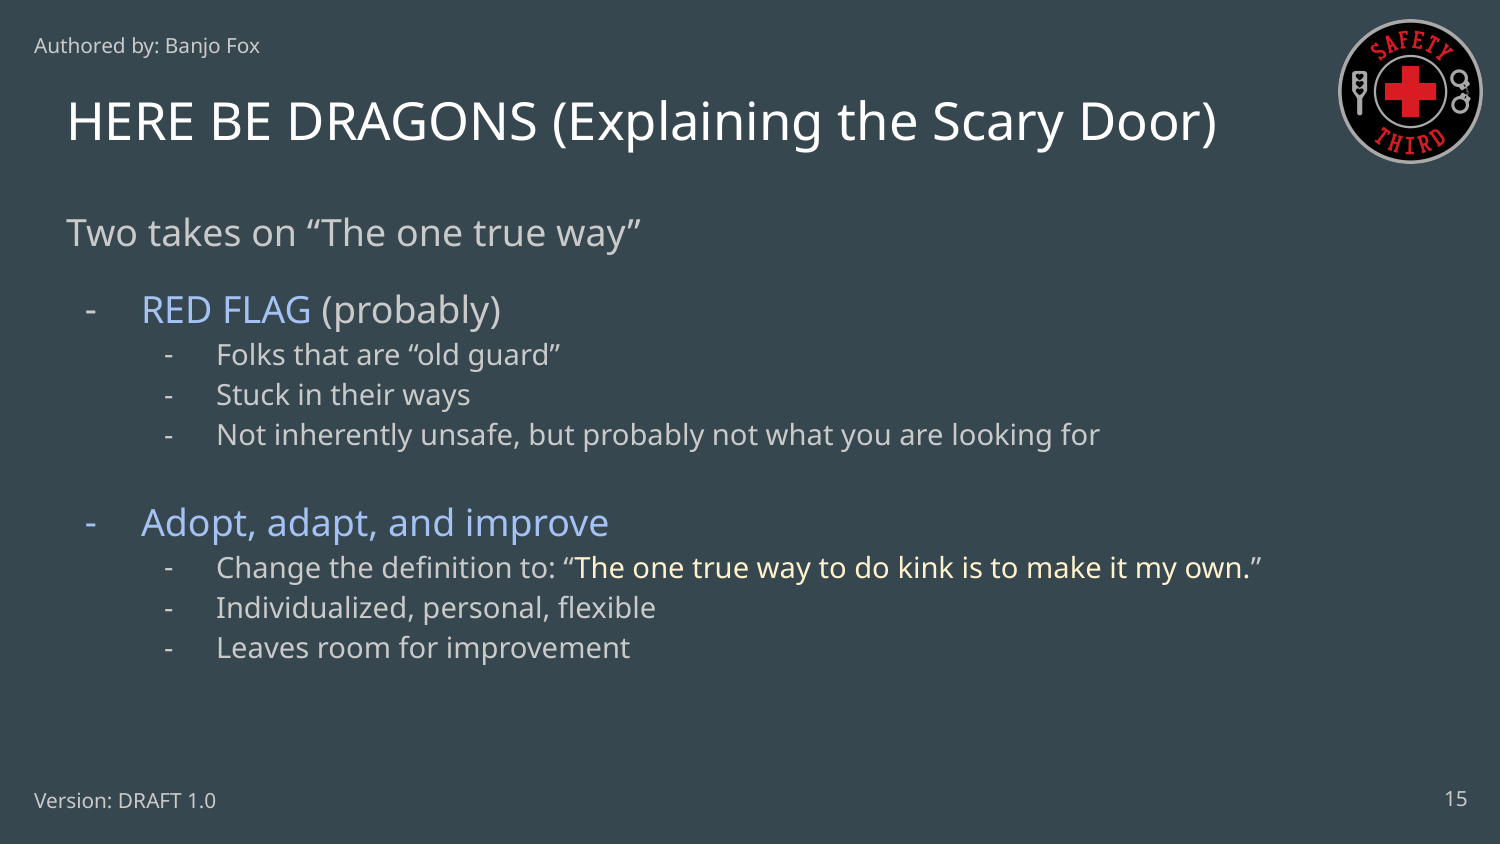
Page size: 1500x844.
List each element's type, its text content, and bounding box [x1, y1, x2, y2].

title HERE BE DRAGONS (Explaining the Scary Door) [51, 72, 1319, 167]
slide_number <number> [1392, 767, 1483, 833]
list Two takes on “The one true way” RED FLAG (probably) Folks that are “old guard” Stuck in their ways Not inherently unsafe, but probably not what you are looking for Adopt, adapt, and improve Change the definition to: “The one true way to do kink is to make it my own.” Individualized, personal, flexible Leaves room for improvement [51, 187, 1449, 748]
picture [1338, 19, 1483, 164]
